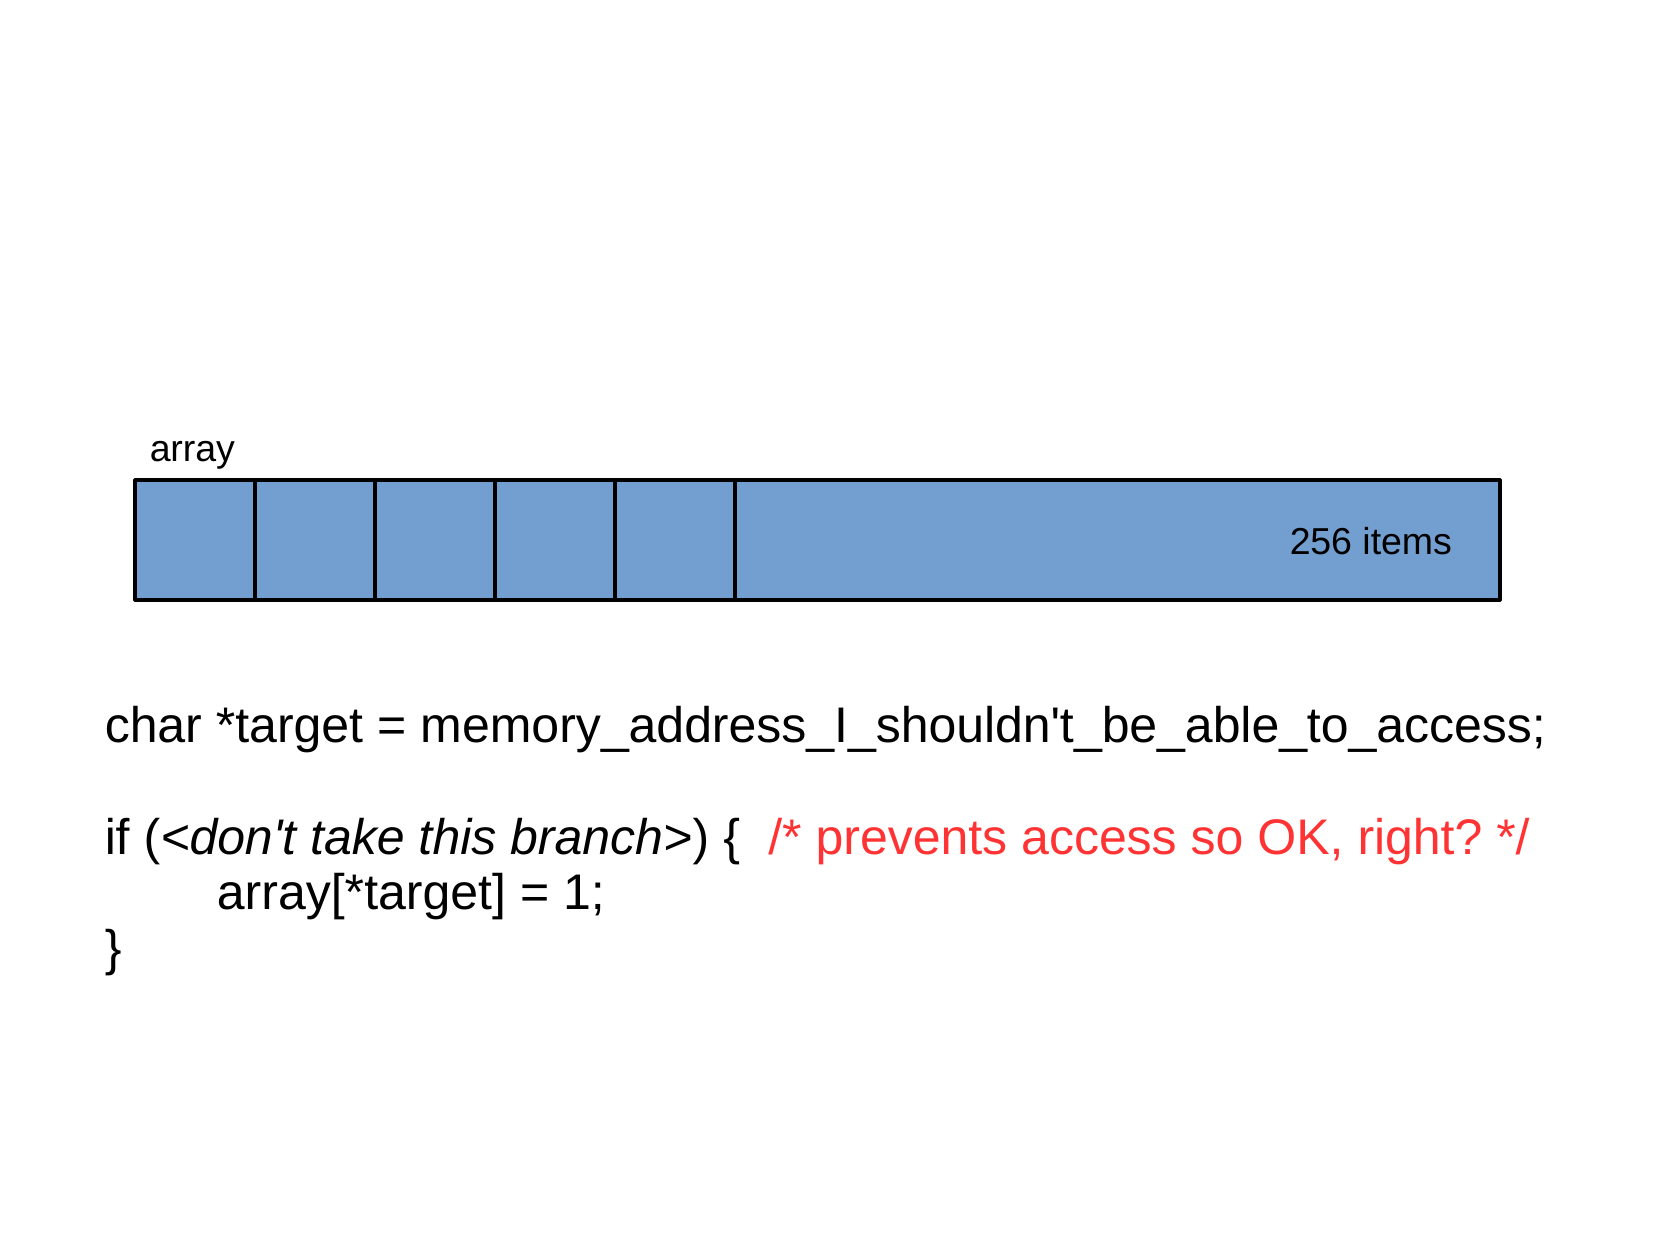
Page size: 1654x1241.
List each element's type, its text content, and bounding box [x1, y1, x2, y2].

text_box 256 items [1275, 513, 1467, 571]
text_box char *target = memory_address_I_shouldn't_be_able_to_access; if (<don't take this branch>) { /* prevents access so OK, right? */ array[*target] = 1; } [90, 690, 1591, 1156]
text_box array [135, 420, 331, 477]
text_box [135, 480, 1501, 601]
